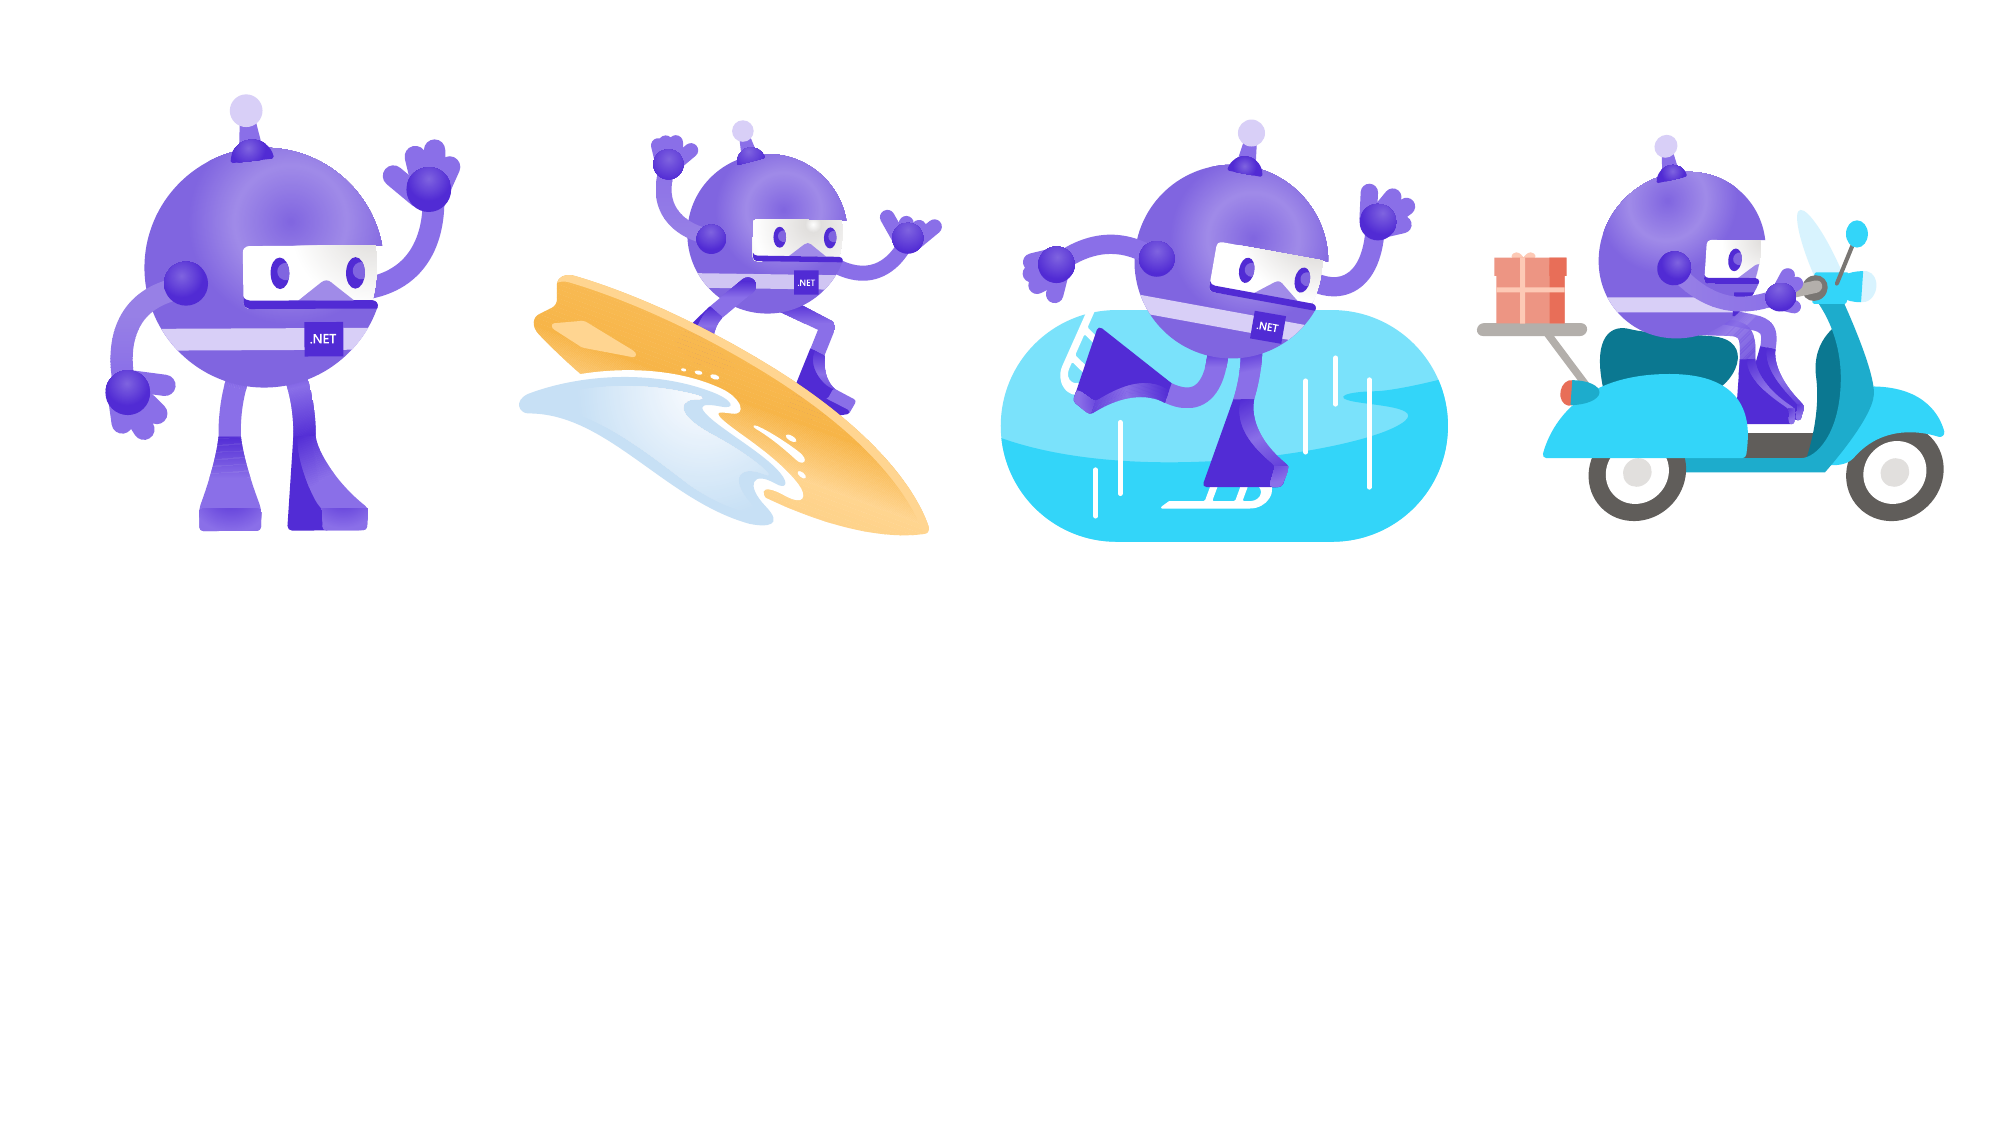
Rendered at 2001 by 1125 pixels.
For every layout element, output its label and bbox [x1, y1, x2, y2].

picture [105, 91, 461, 532]
picture [517, 118, 943, 537]
picture [1475, 128, 1966, 544]
picture [999, 118, 1450, 544]
